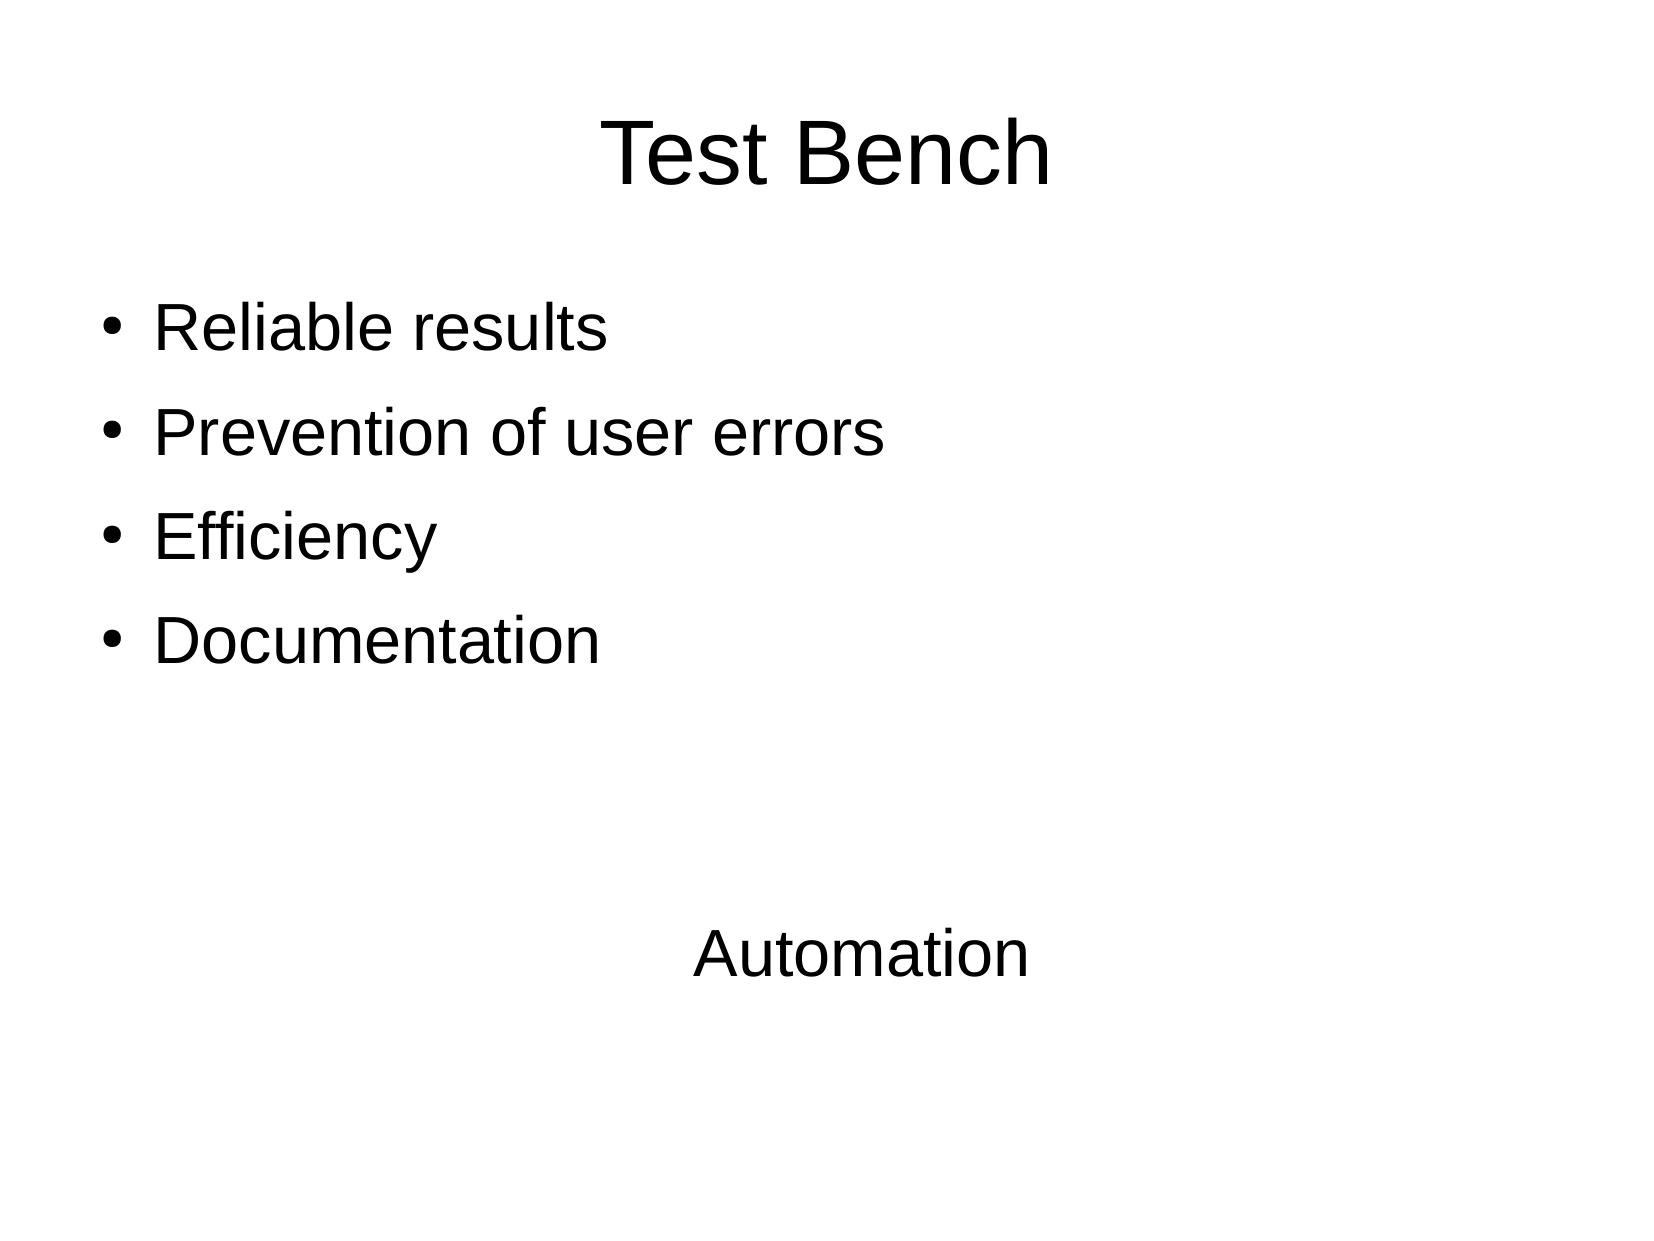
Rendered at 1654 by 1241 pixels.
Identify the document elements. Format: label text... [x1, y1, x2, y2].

title Test Bench [82, 49, 1571, 257]
list Reliable results Prevention of user errors Efficiency Documentation Automation [82, 290, 1571, 1010]
